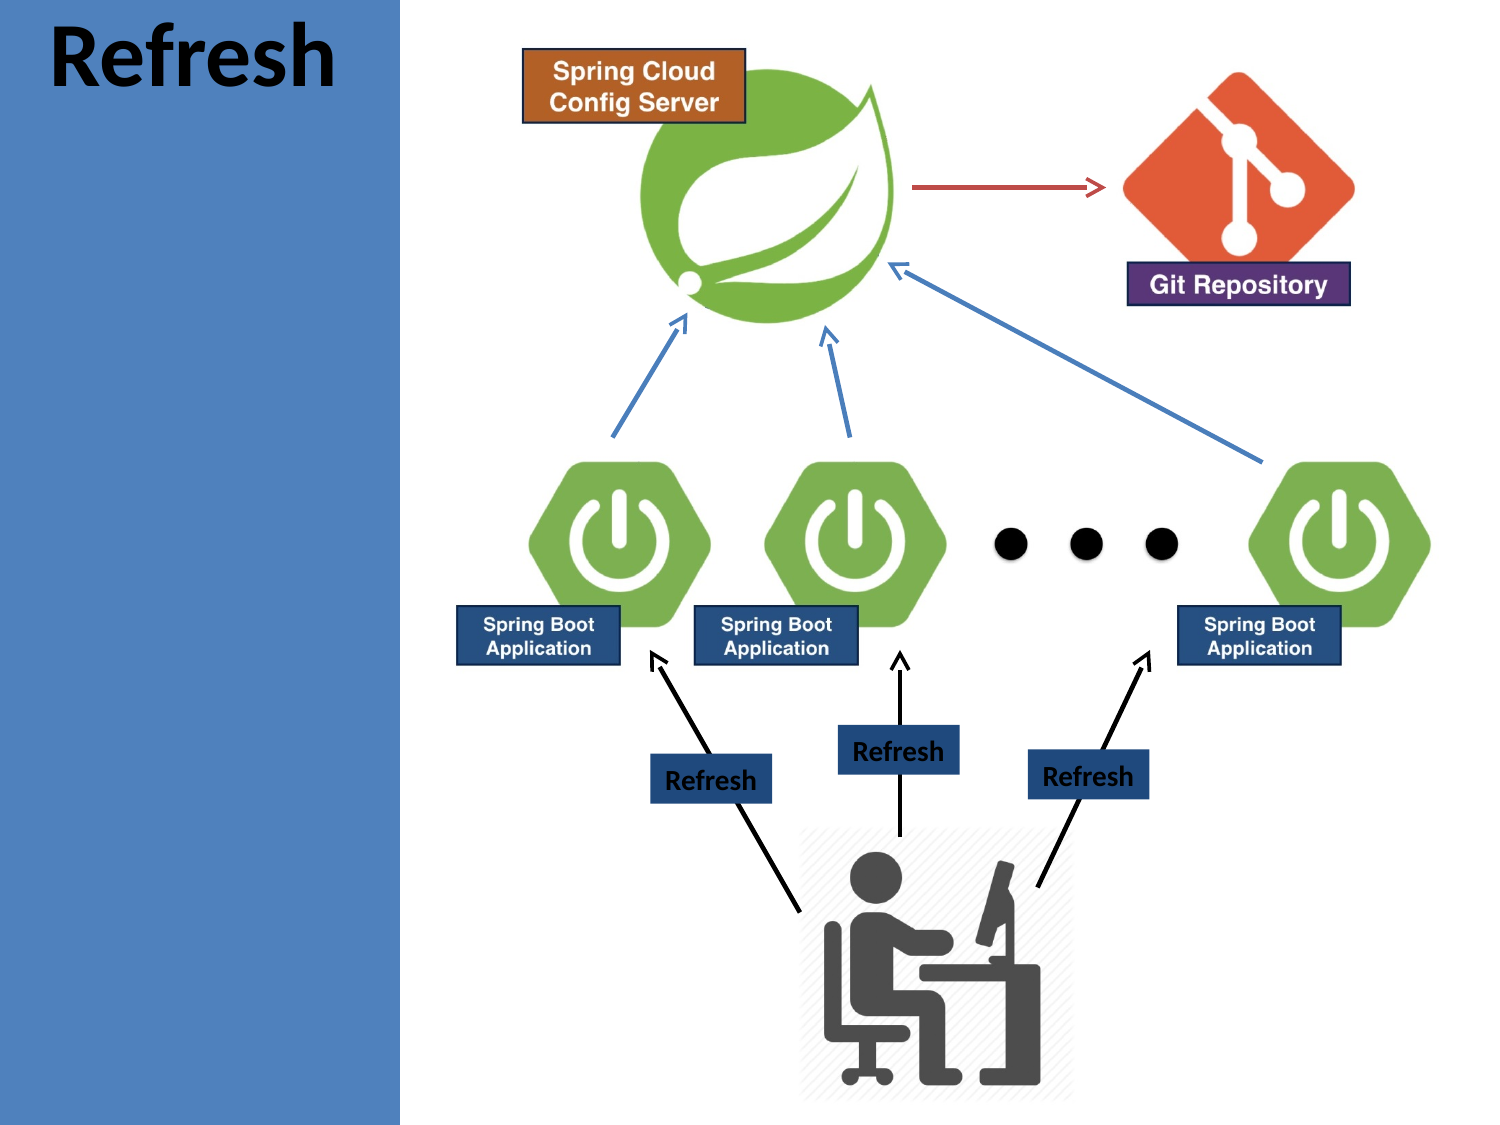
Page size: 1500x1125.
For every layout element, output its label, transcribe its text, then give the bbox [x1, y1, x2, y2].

text_box Refresh [1027, 749, 1150, 800]
text_box Refresh [650, 753, 773, 804]
picture [433, 6, 1475, 1105]
text_box Refresh [837, 724, 960, 775]
title Refresh [0, 0, 400, 1125]
